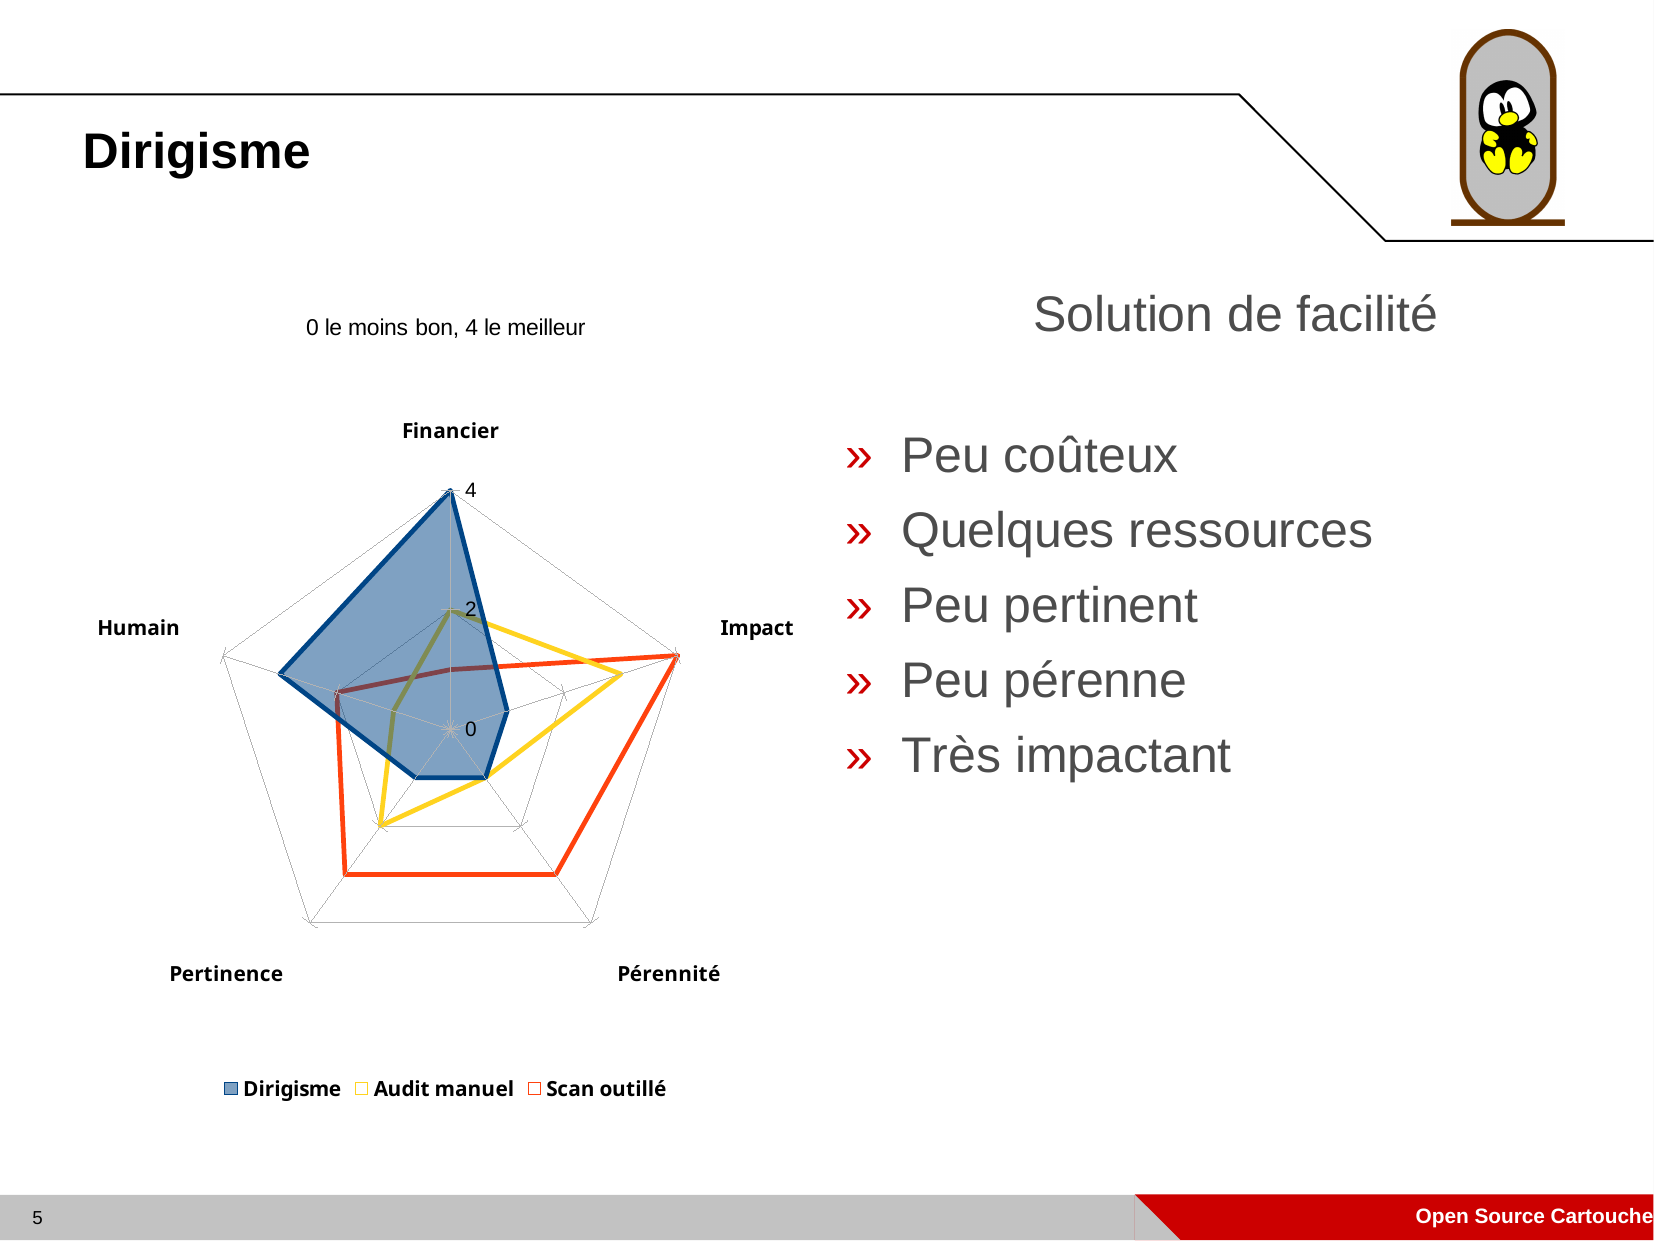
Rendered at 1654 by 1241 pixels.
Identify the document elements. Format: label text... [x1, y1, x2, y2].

picture [1451, 29, 1565, 49]
title Dirigisme [82, 49, 1571, 257]
list Solution de facilité Peu coûteux Quelques ressources Peu pertinent Peu pérenne Très impactant [845, 290, 1572, 1109]
chart [82, 290, 809, 1109]
